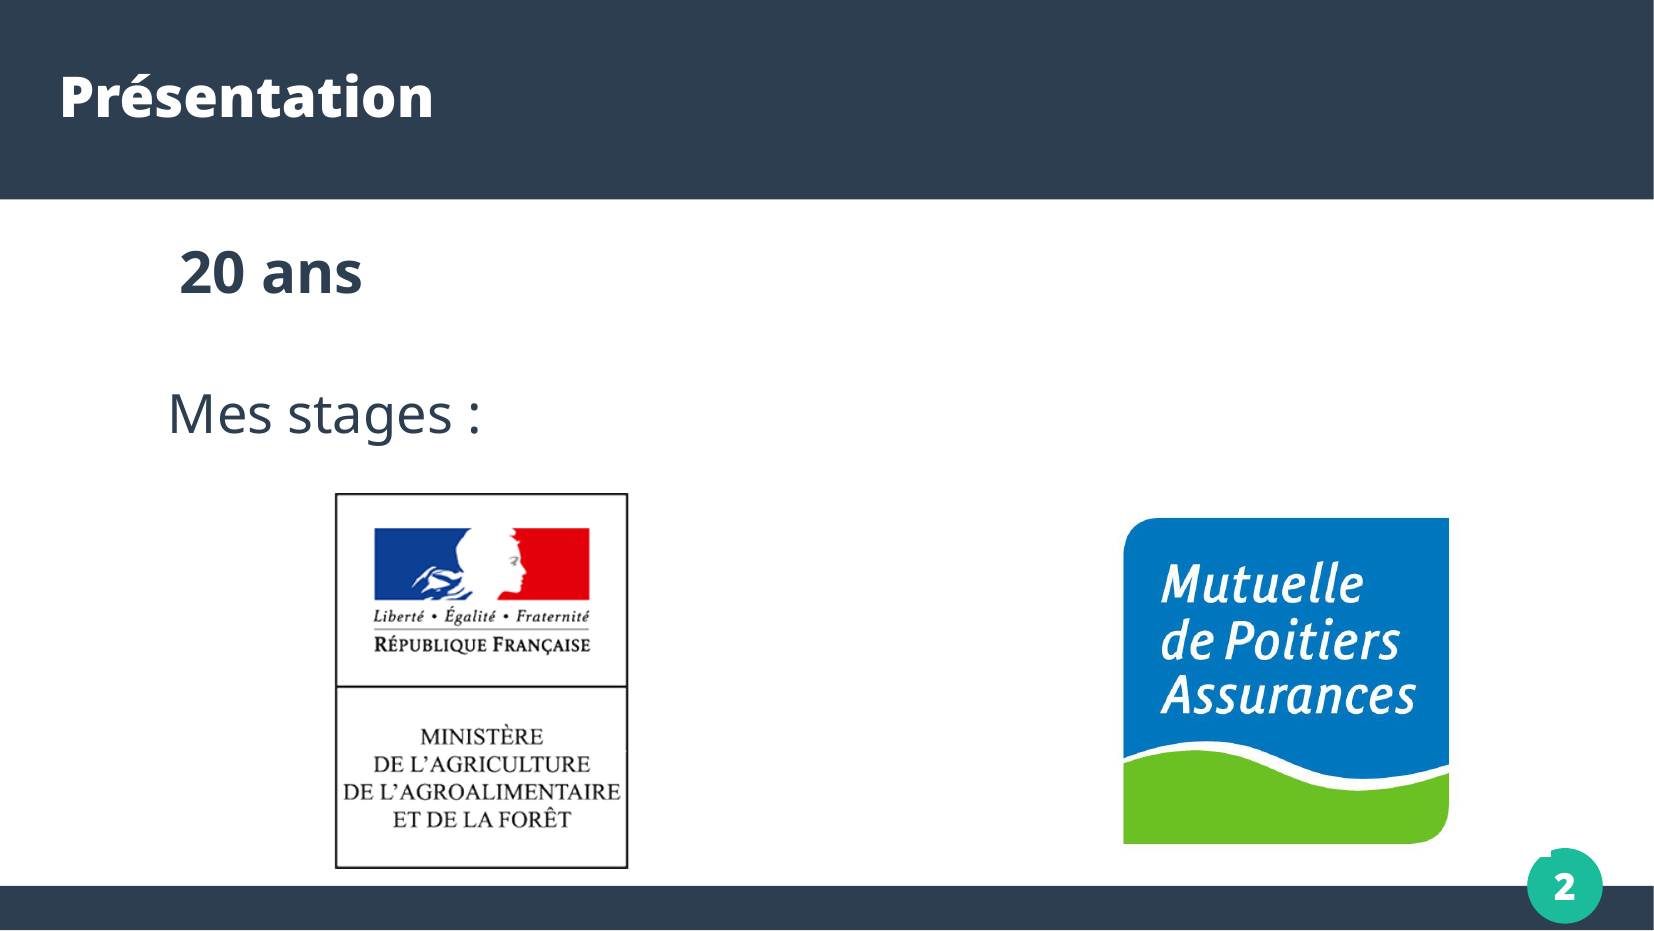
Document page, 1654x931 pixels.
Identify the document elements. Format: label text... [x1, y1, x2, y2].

picture [295, 493, 671, 869]
text_box Mes stages : [147, 383, 502, 494]
title Présentation [59, 37, 1595, 155]
text_box 20 ans [0, 265, 662, 328]
picture [1024, 504, 1551, 857]
